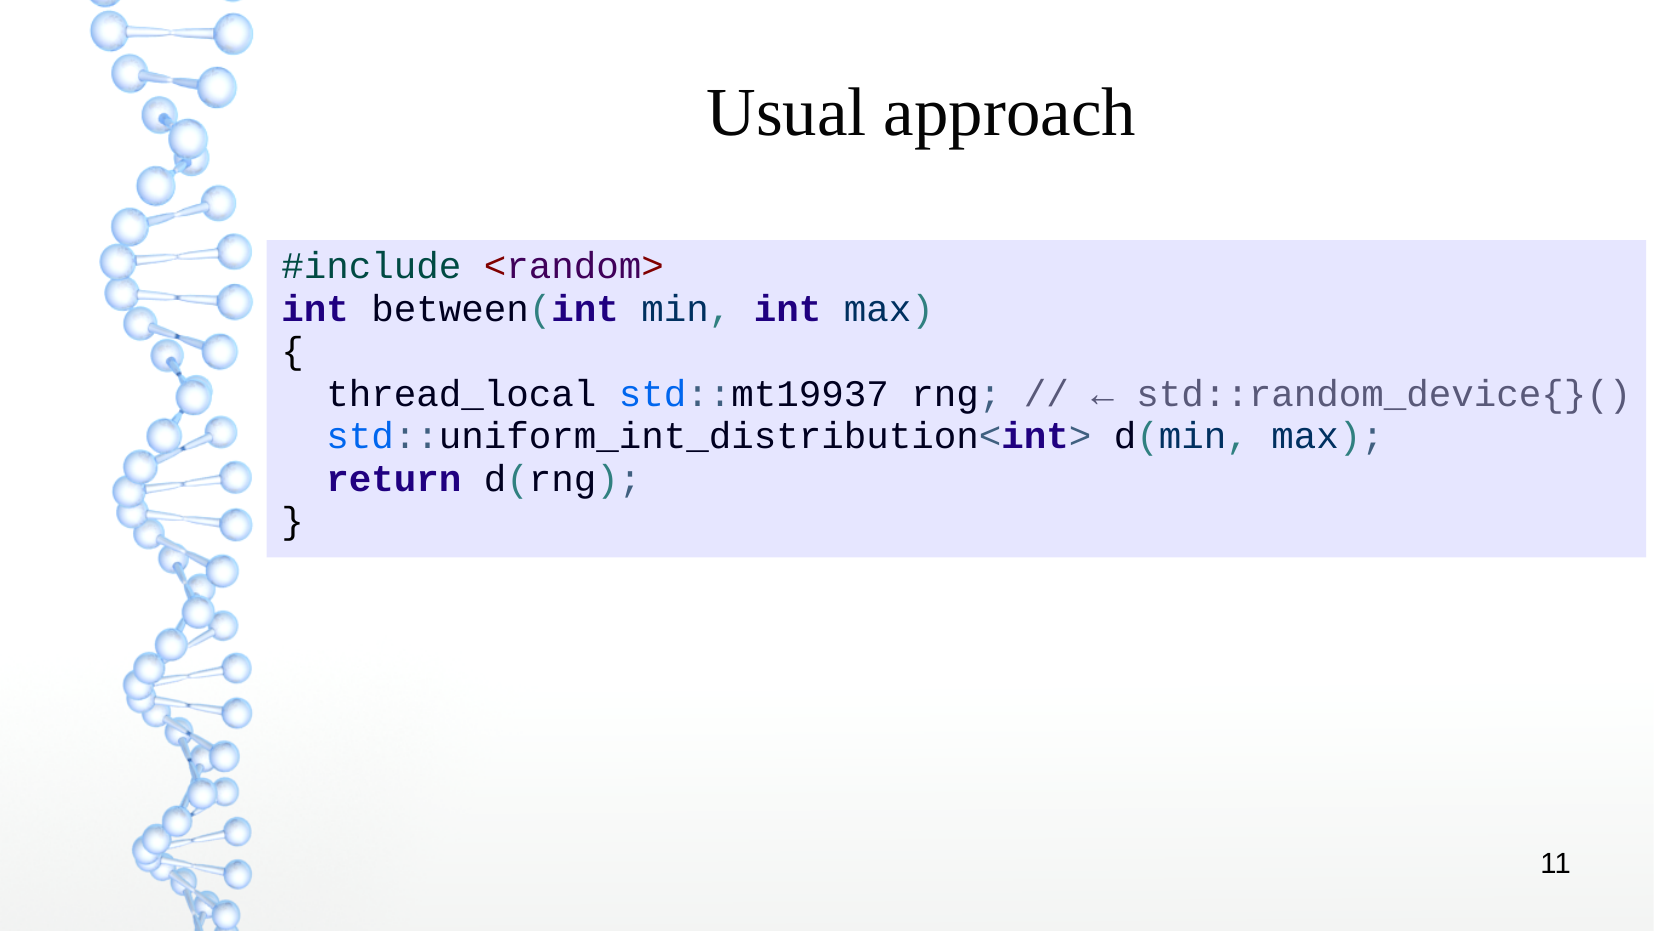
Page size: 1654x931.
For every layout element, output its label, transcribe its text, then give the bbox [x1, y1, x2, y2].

title Usual approach [265, 35, 1595, 189]
text_box #include <random> int between(int min, int max) { thread_local std::mt19937 rng; // ← std::random_device{}() std::uniform_int_distribution<int> d(min, max); return d(rng); } [266, 240, 1647, 558]
picture [0, 0, 1654, 931]
